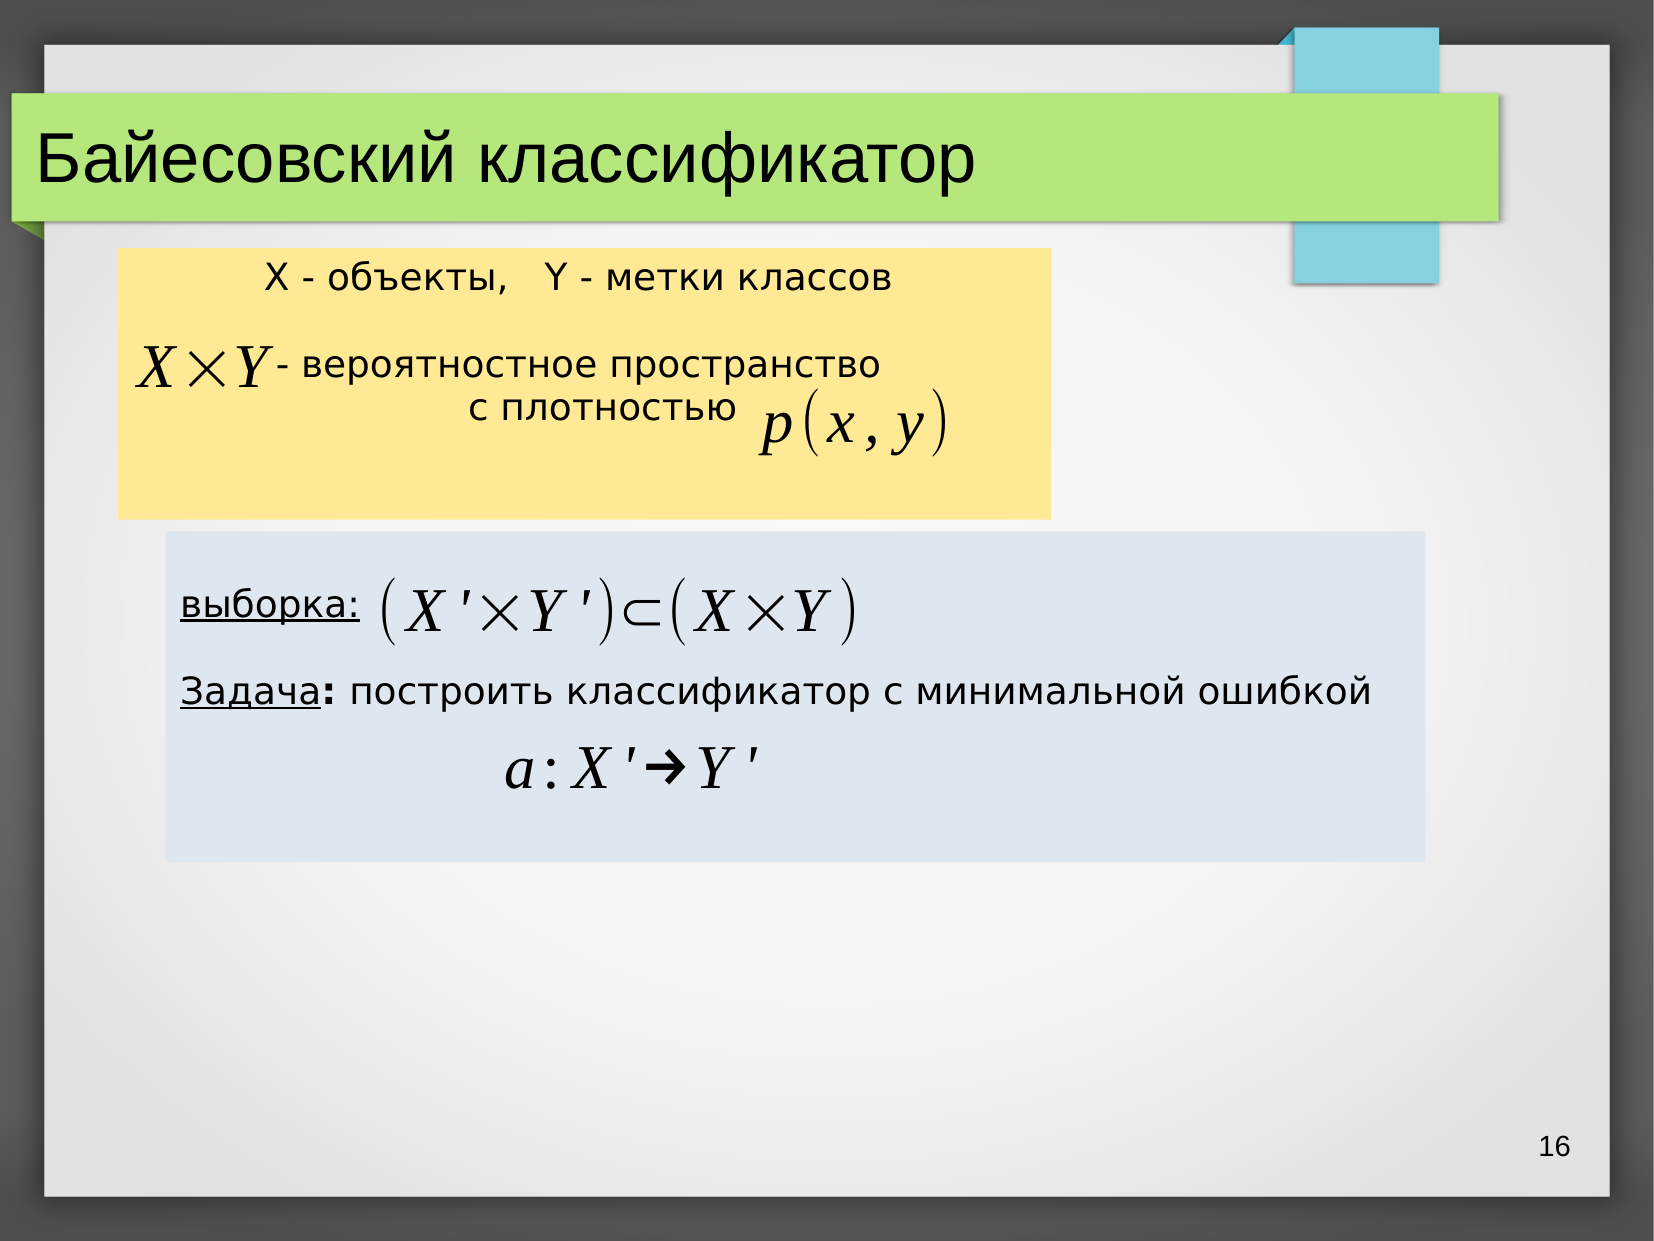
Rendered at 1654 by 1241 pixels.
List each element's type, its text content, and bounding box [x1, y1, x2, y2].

chart [497, 732, 768, 802]
text_box X - объекты, Y - метки классов - вероятностное пространство с плотностью [118, 248, 1052, 520]
picture [0, 0, 1654, 1241]
title Байесовский классификатор [35, 118, 1489, 199]
chart [750, 385, 957, 461]
chart [371, 574, 866, 650]
text_box выборка: Задача: построить классификатор с минимальной ошибкой [165, 531, 1426, 863]
chart [126, 330, 284, 400]
